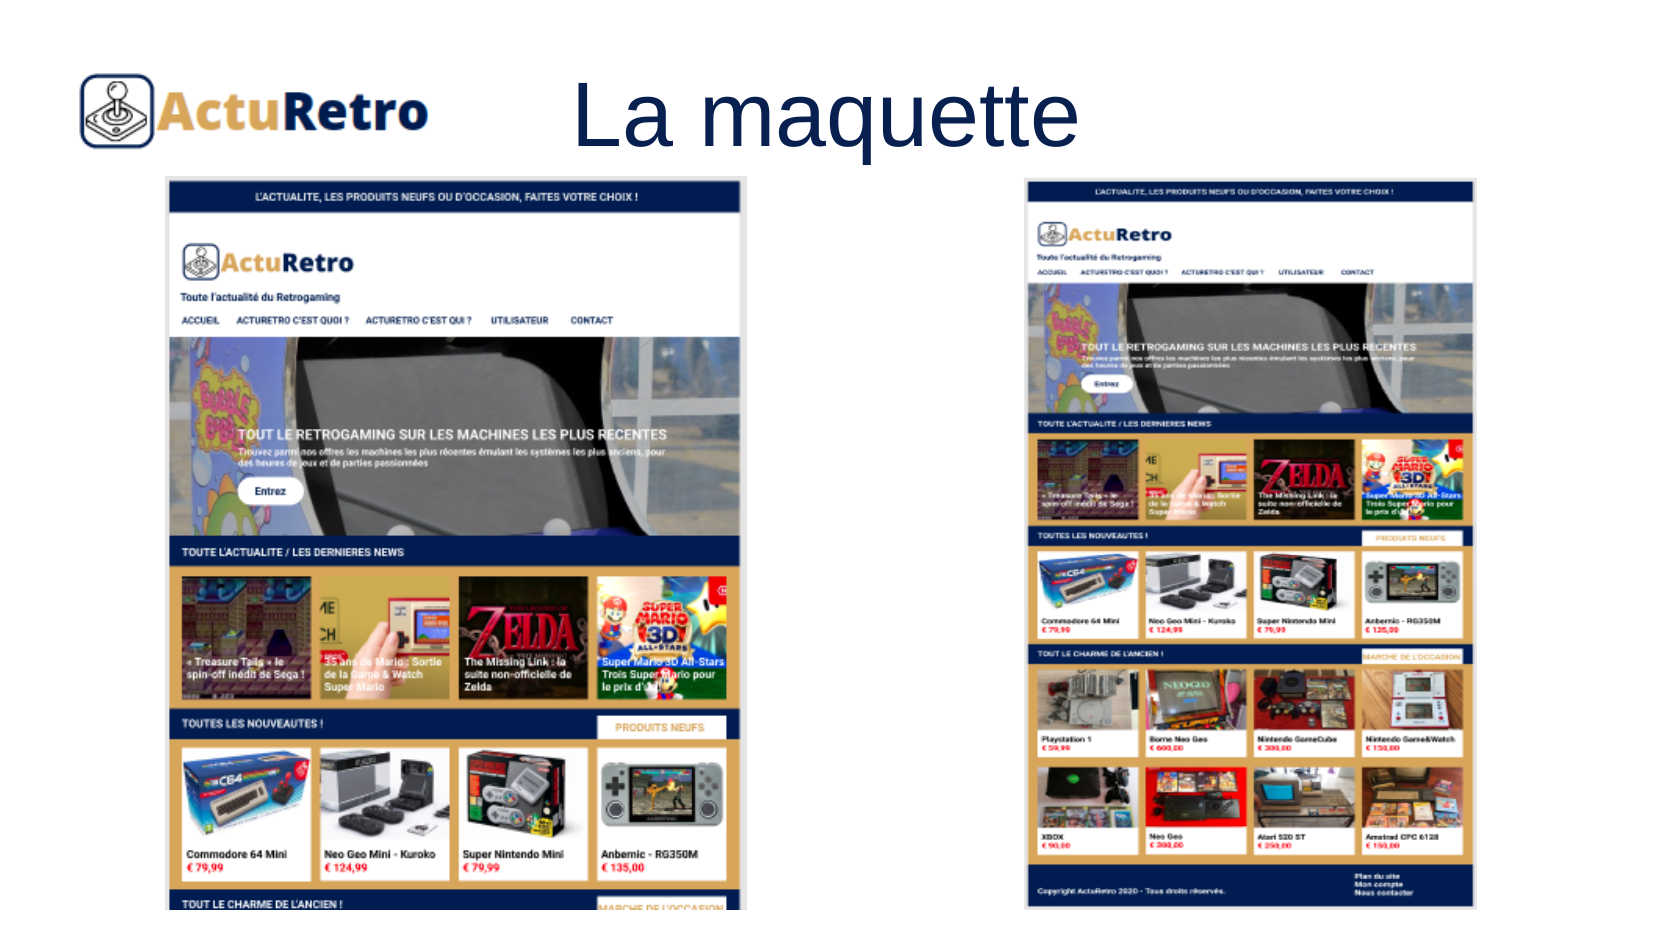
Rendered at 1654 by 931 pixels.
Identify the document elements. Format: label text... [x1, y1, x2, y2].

picture [75, 69, 434, 154]
picture [165, 176, 747, 910]
title La maquette [82, 37, 1571, 193]
picture [1023, 177, 1477, 910]
